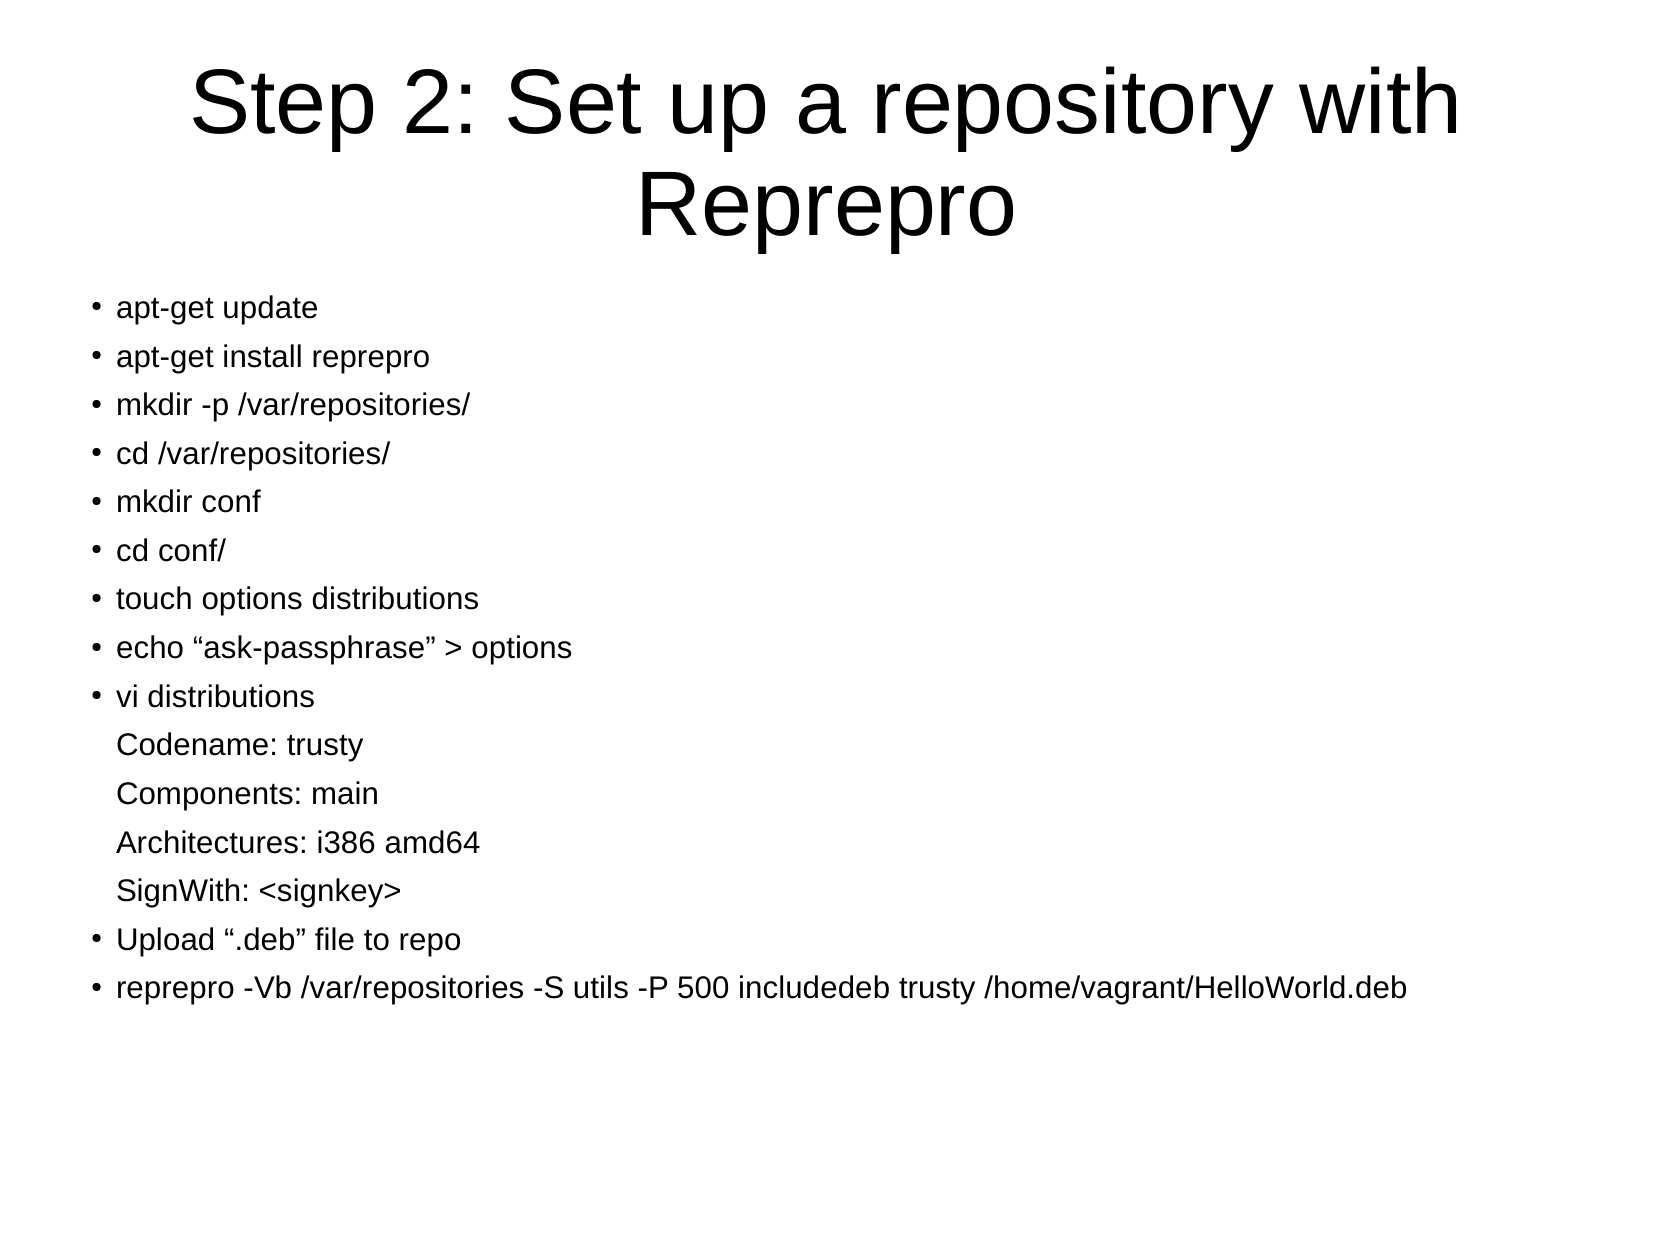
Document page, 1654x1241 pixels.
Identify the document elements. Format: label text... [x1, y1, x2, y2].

title Step 2: Set up a repository with Reprepro [82, 49, 1571, 257]
list apt-get update apt-get install reprepro mkdir -p /var/repositories/ cd /var/repositories/ mkdir conf cd conf/ touch options distributions echo “ask-passphrase” > options vi distributions Codename: trusty Components: main Architectures: i386 amd64 SignWith: <signkey> Upload “.deb” file to repo reprepro -Vb /var/repositories -S utils -P 500 includedeb trusty /home/vagrant/HelloWorld.deb [82, 290, 1571, 1010]
